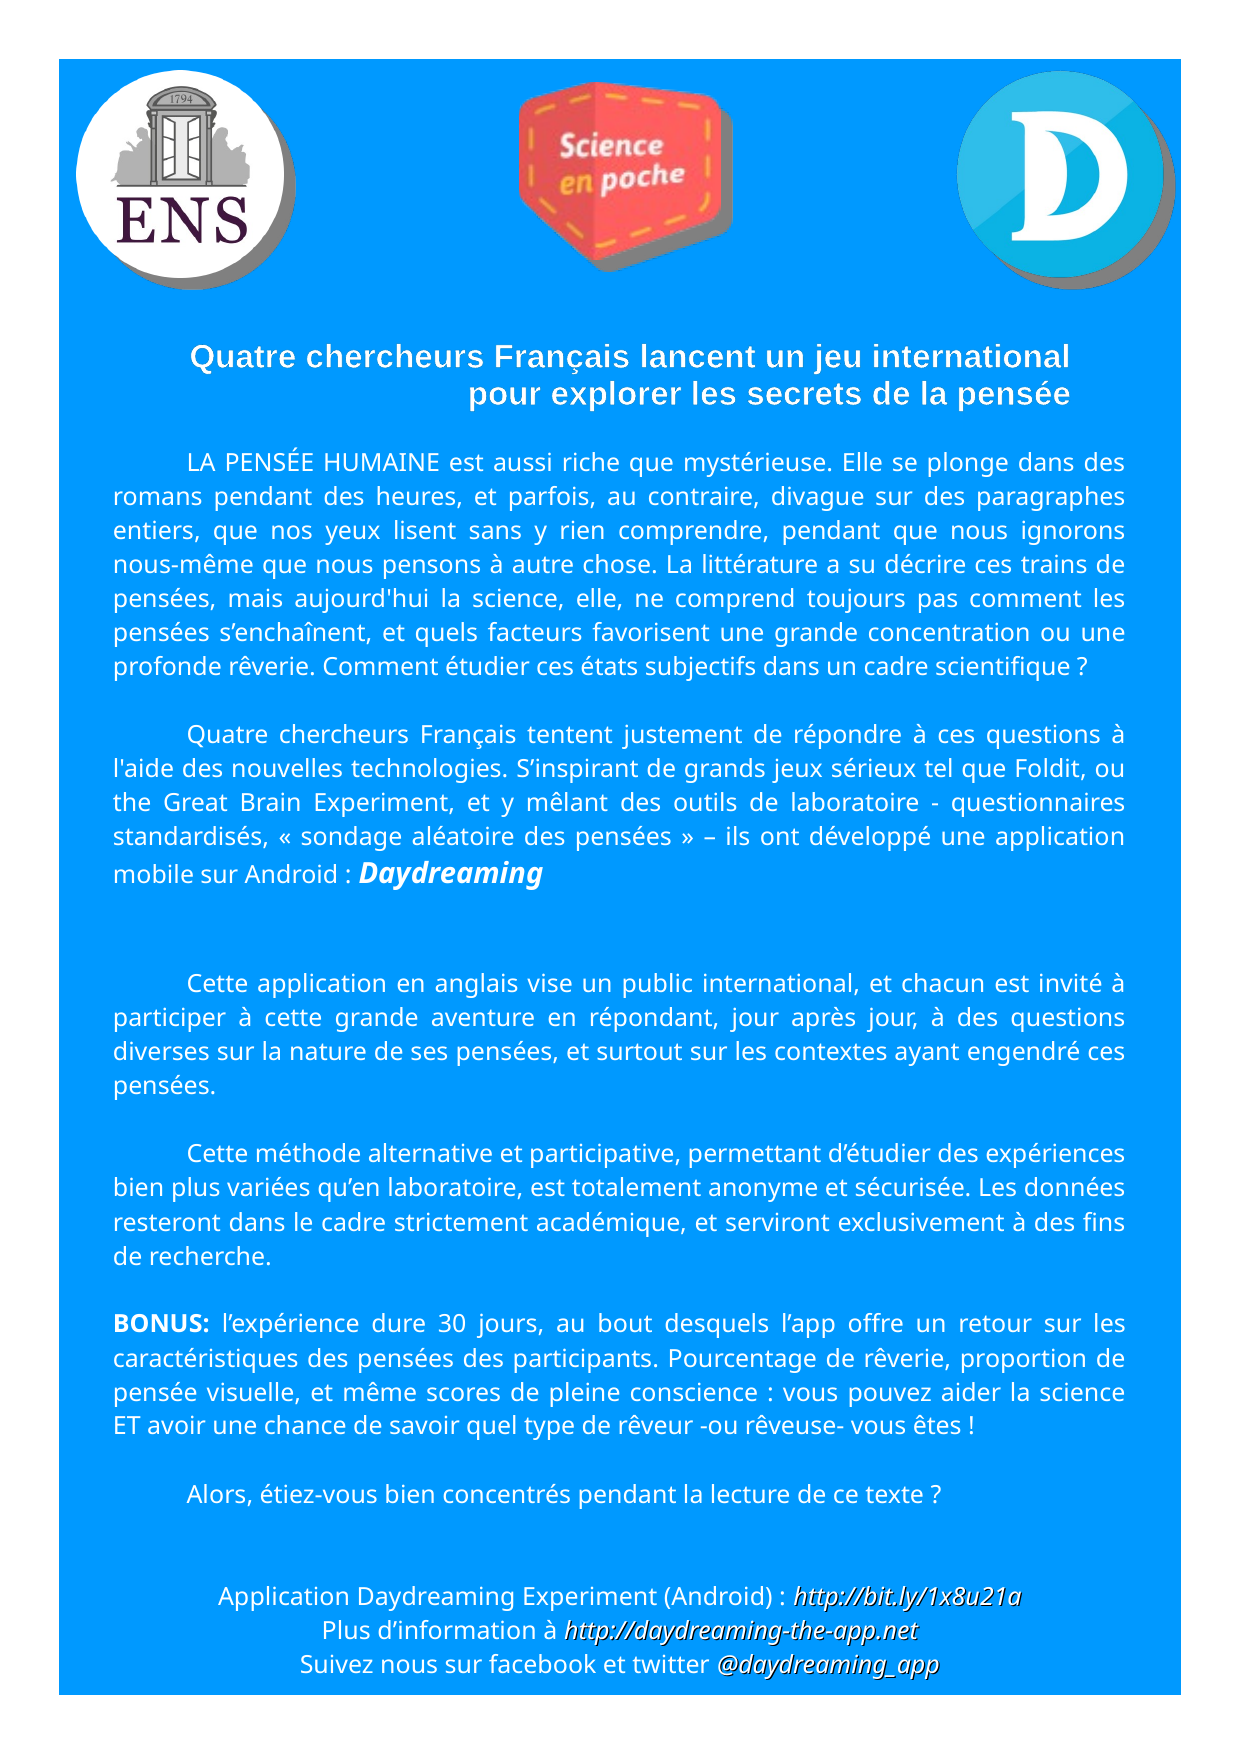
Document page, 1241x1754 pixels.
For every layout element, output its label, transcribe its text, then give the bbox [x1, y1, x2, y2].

picture [1071, 184, 1164, 278]
picture [519, 82, 721, 260]
picture [76, 70, 284, 278]
text_box Quatre chercheurs Français lancent un jeu international pour explorer les secrets de la pensée [0, 330, 1087, 421]
picture [956, 70, 1164, 278]
text_box LA PENSÉE HUMAINE est aussi riche que mystérieuse. Elle se plonge dans des romans pendant des heures, et parfois, au contraire, divague sur des paragraphes entiers, que nos yeux lisent sans y rien comprendre, pendant que nous ignorons nous-même que nous pensons à autre chose. La littérature a su décrire ces trains de pensées, mais aujourd'hui la science, elle, ne comprend toujours pas comment les pensées s’enchaînent, et quels facteurs favorisent une grande concentration ou une profonde rêverie. Comment étudier ces états subjectifs dans un cadre scientifique ? Quatre chercheurs Français tentent justement de répondre à ces questions à l'aide des nouvelles technologies. S’inspirant de grands jeux sérieux tel que Foldit, ou the Great Brain Experiment, et y mêlant des outils de laboratoire - questionnaires standardisés, « sondage aléatoire des pensées » – ils ont développé une application mobile sur Android : Daydreaming Cette application en anglais vise un public international, et chacun est invité à participer à cette grande aventure en répondant, jour après jour, à des questions diverses sur la nature de ses pensées, et surtout sur les contextes ayant engendré ces pensées. Cette méthode alternative et participative, permettant d’étudier des expériences bien plus variées qu’en laboratoire, est totalement anonyme et sécurisée. Les données resteront dans le cadre strictement académique, et serviront exclusivement à des fins de recherche. BONUS: l’expérience dure 30 jours, au bout desquels l’app offre un retour sur les caractéristiques des pensées des participants. Pourcentage de rêverie, proportion de pensée visuelle, et même scores de pleine conscience : vous pouvez aider la science ET avoir une chance de savoir quel type de rêveur -ou rêveuse- vous êtes ! Alors, étiez-vous bien concentrés pendant la lecture de ce texte ? Application Daydreaming Experiment (Android) : http://bit.ly/1x8u21a Plus d’information à http://daydreaming-the-app.net Suivez nous sur facebook et twitter @daydreaming_app [98, 437, 1143, 1579]
